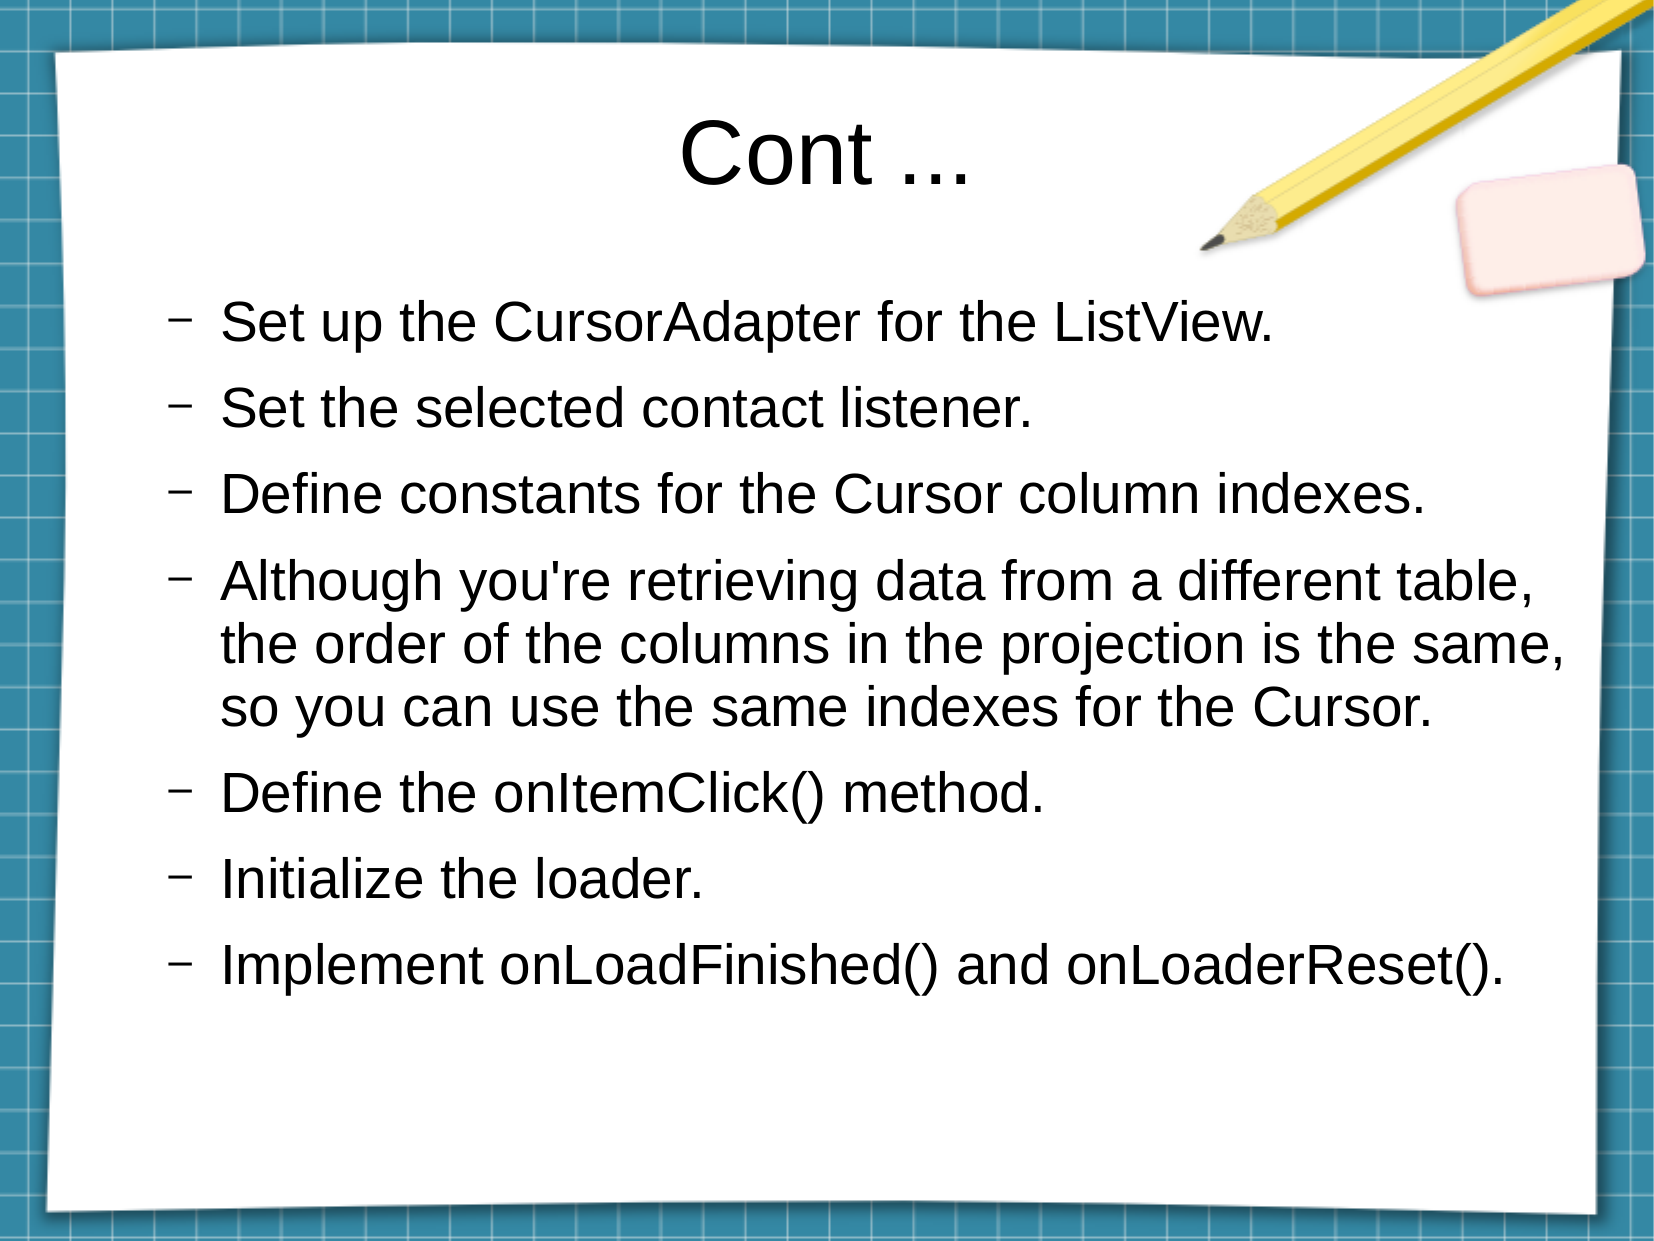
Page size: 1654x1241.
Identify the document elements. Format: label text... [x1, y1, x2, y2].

title Cont ... [82, 49, 1571, 257]
picture [0, 0, 1654, 1241]
list Set up the CursorAdapter for the ListView. Set the selected contact listener. Define constants for the Cursor column indexes. Although you're retrieving data from a different table, the order of the columns in the projection is the same, so you can use the same indexes for the Cursor. Define the onItemClick() method. Initialize the loader. Implement onLoadFinished() and onLoaderReset(). [82, 290, 1571, 1010]
